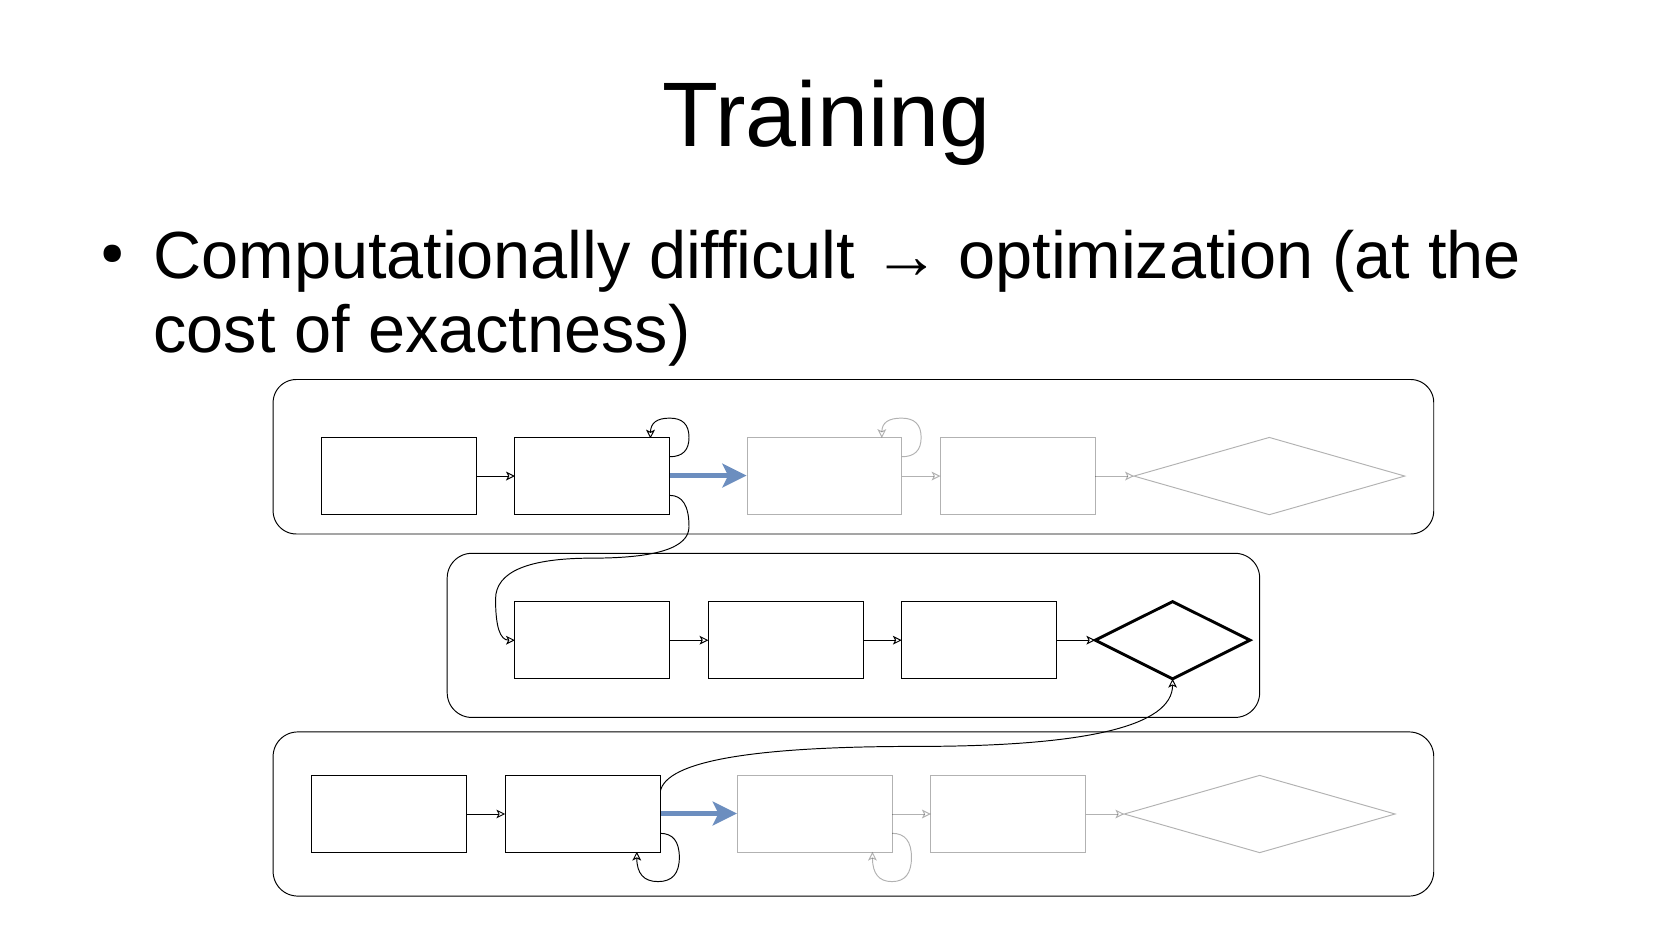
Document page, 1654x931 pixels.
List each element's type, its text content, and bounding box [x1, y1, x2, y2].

list Computationally difficult → optimization (at the cost of exactness) [82, 217, 1571, 758]
title Training [82, 37, 1571, 193]
picture [271, 377, 1436, 898]
